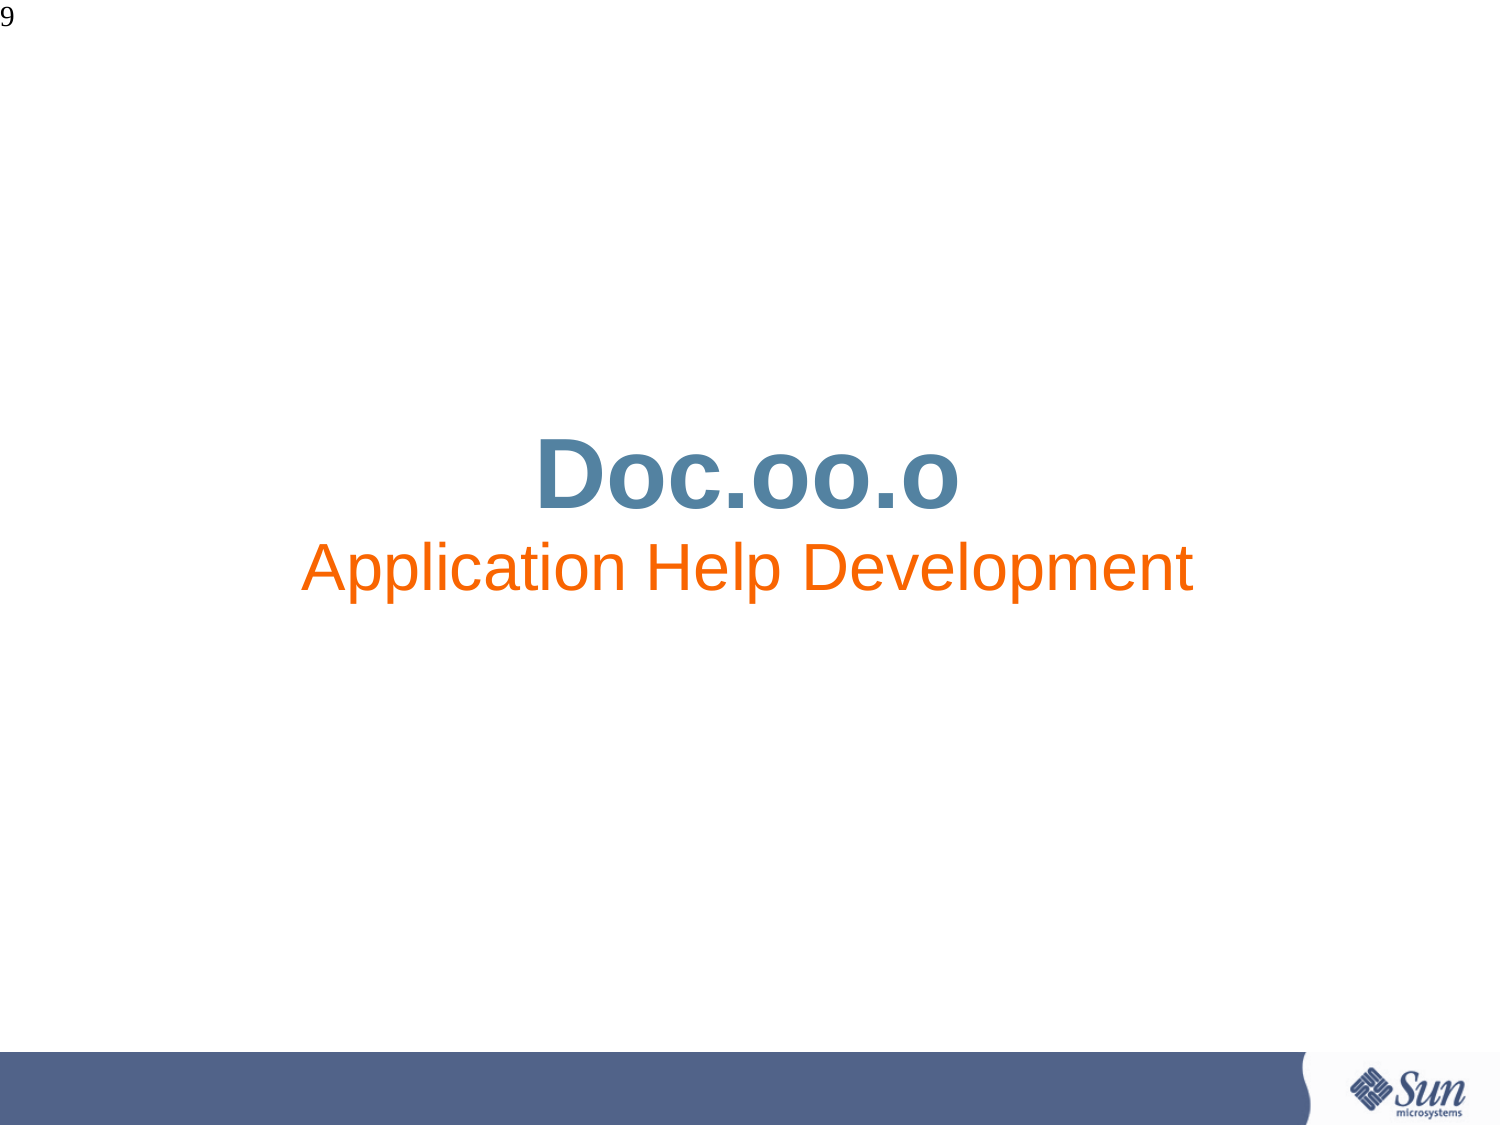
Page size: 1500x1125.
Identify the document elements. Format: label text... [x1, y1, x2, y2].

picture [0, 1052, 1500, 1125]
subtitle Doc.oo.o Application Help Development [47, 55, 1414, 968]
